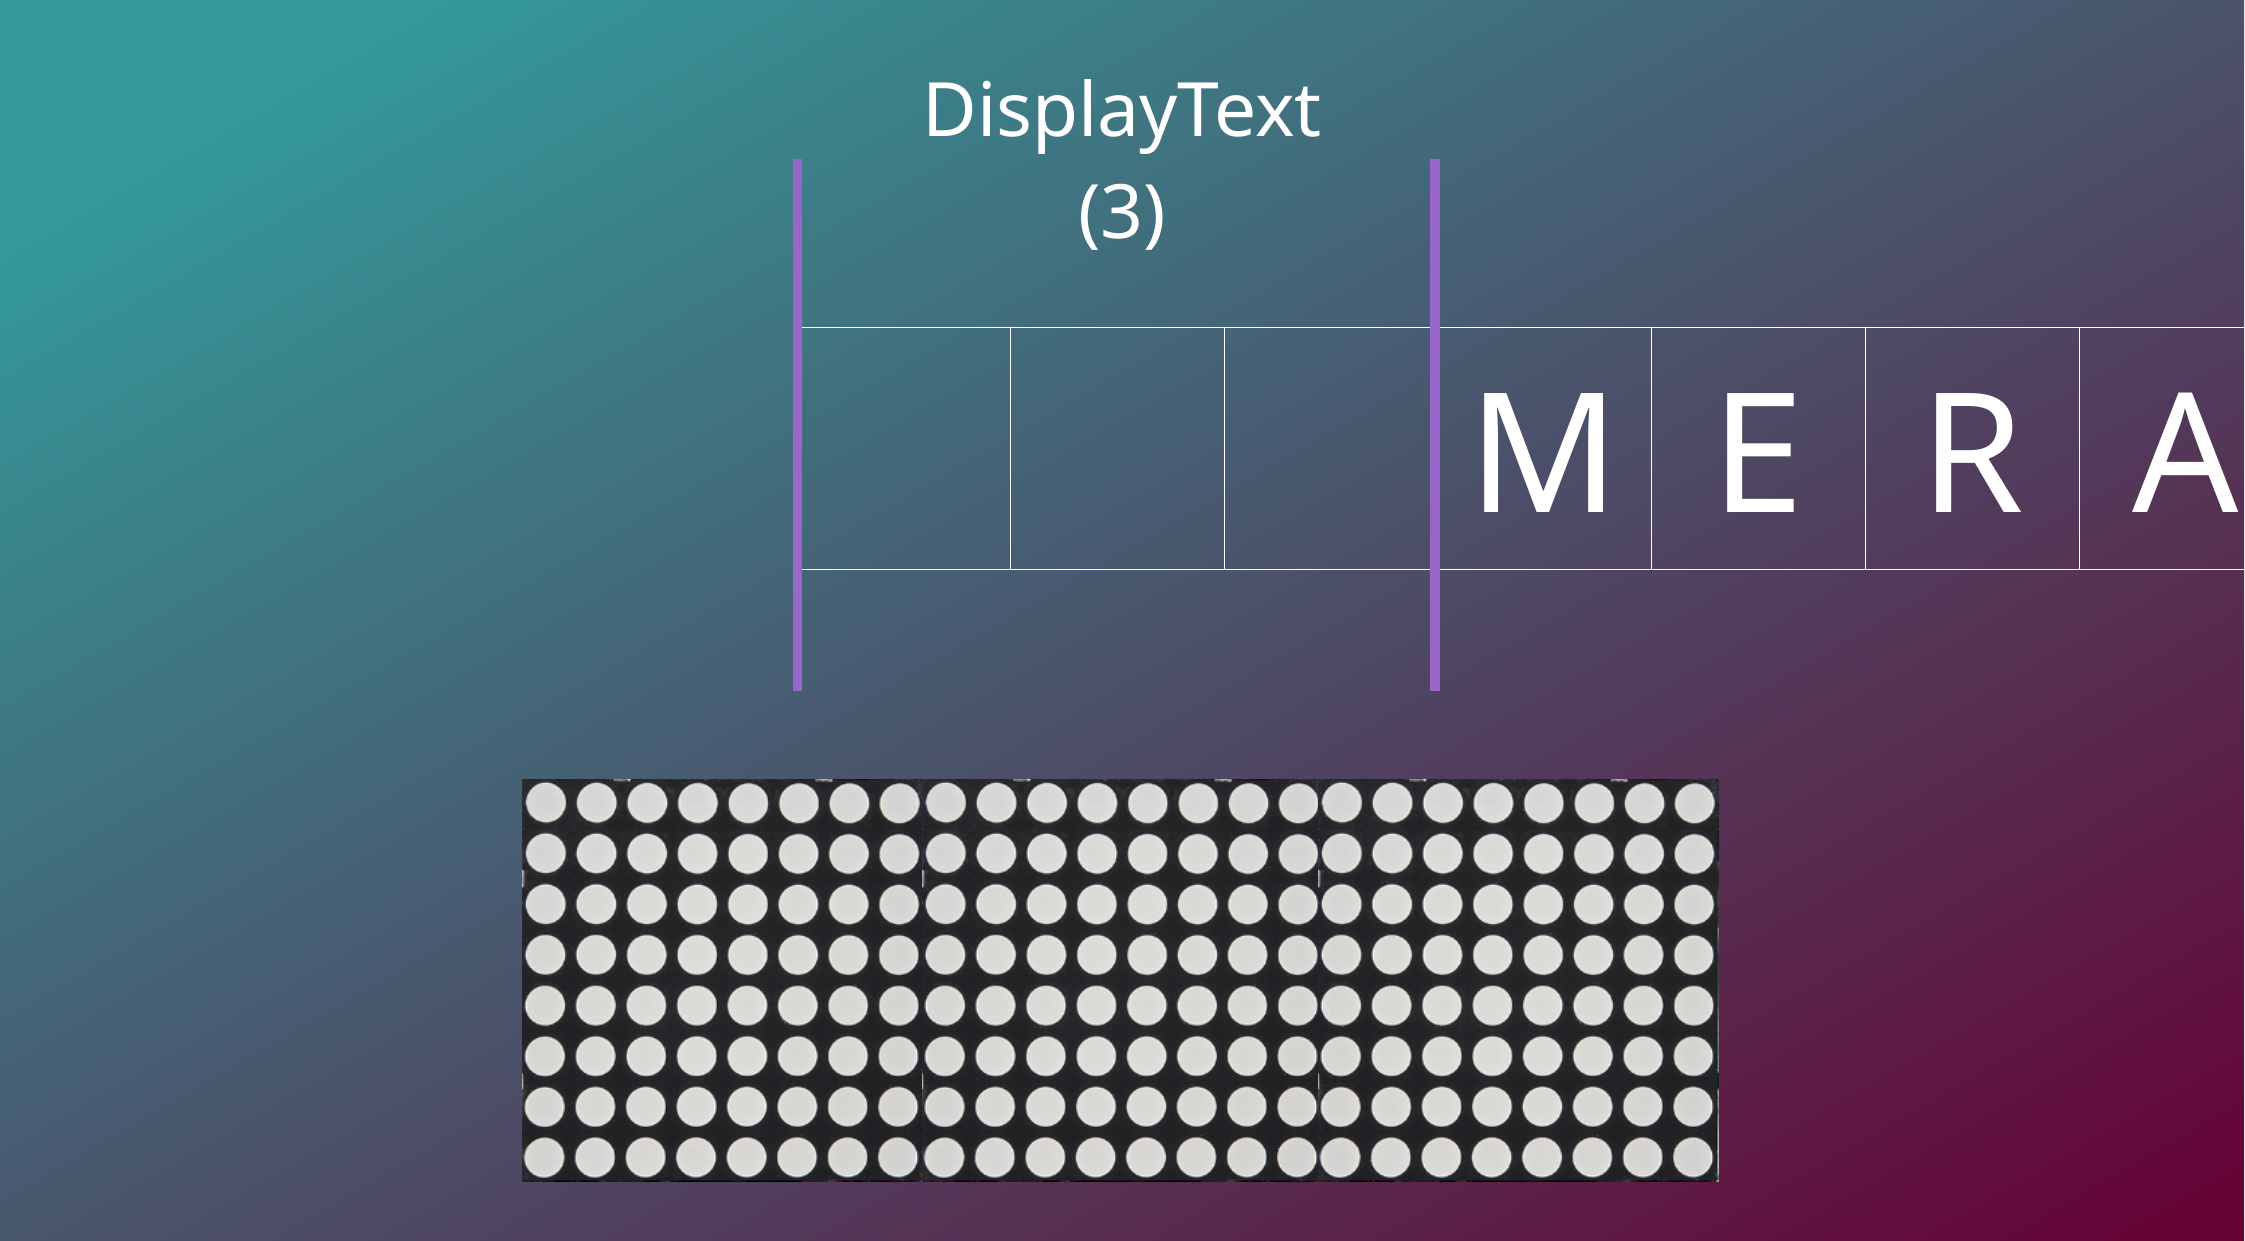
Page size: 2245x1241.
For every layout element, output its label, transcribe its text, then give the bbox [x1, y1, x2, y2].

table_header [1011, 328, 1224, 569]
table_header E [1652, 328, 1865, 569]
picture [522, 779, 1719, 1182]
text_box DisplayText (3) [856, 49, 1388, 166]
table_header A [2080, 328, 2245, 569]
table_header [1225, 328, 1430, 569]
table_header M [1440, 328, 1651, 569]
table_header R [1866, 328, 2079, 569]
table_header [802, 328, 1010, 569]
